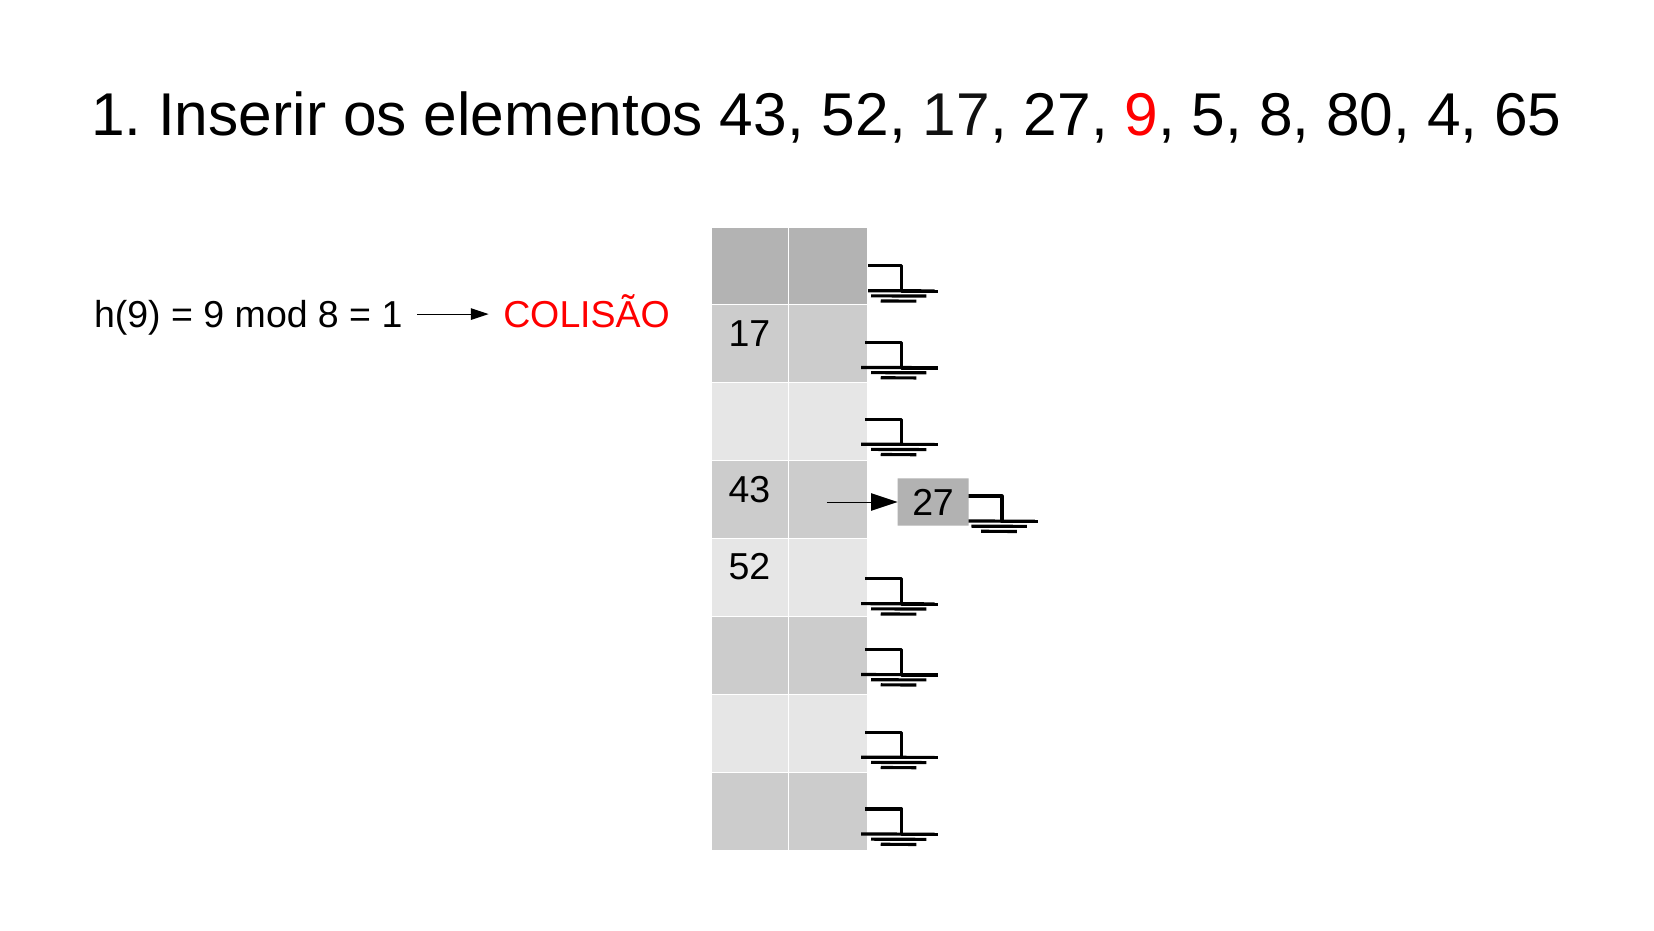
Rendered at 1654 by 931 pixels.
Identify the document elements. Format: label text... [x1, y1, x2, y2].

title 1. Inserir os elementos 43, 52, 17, 27, 9, 5, 8, 80, 4, 65 [82, 37, 1571, 193]
table_cell [789, 305, 867, 382]
table_cell [789, 383, 867, 460]
table_header [712, 228, 788, 304]
table_cell [789, 695, 867, 772]
table_cell [789, 539, 867, 616]
table_cell [712, 773, 788, 850]
table_cell [712, 383, 788, 460]
table_cell [712, 695, 788, 772]
table_cell [712, 617, 788, 694]
table_cell 17 [712, 305, 788, 382]
table_cell 43 [712, 461, 788, 538]
table_cell 52 [712, 539, 788, 616]
table_cell [789, 461, 867, 538]
text_box COLISÃO [488, 285, 686, 343]
table_cell [789, 617, 867, 694]
text_box 27 [897, 478, 969, 526]
table_header [789, 228, 867, 304]
text_box h(9) = 9 mod 8 = 1 [79, 285, 418, 343]
table_cell [789, 773, 867, 850]
